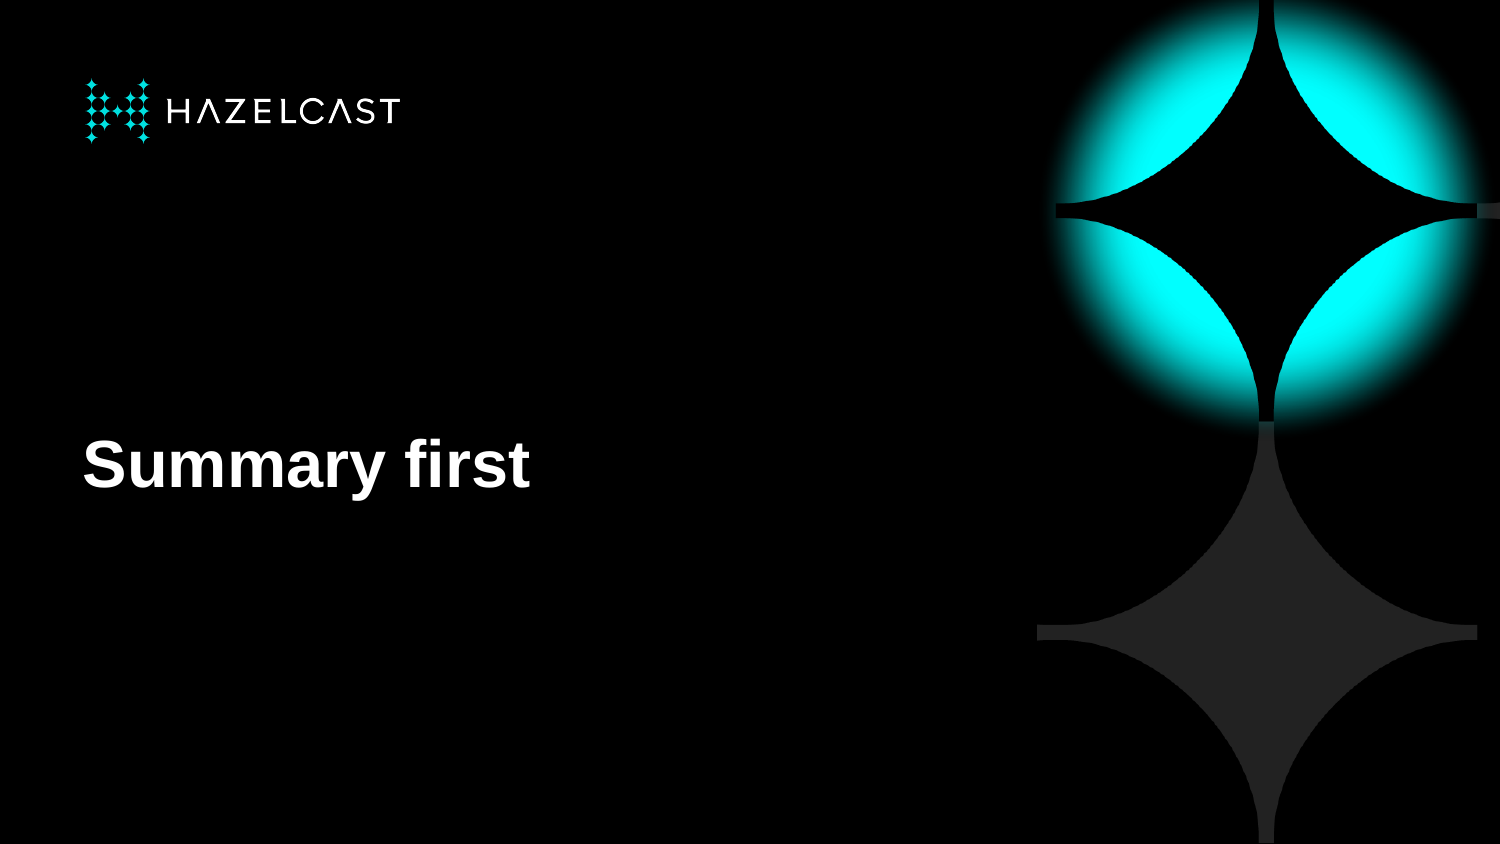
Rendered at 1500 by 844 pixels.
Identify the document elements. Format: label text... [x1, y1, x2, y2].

picture [85, 78, 400, 144]
title Summary first [82, 354, 922, 578]
